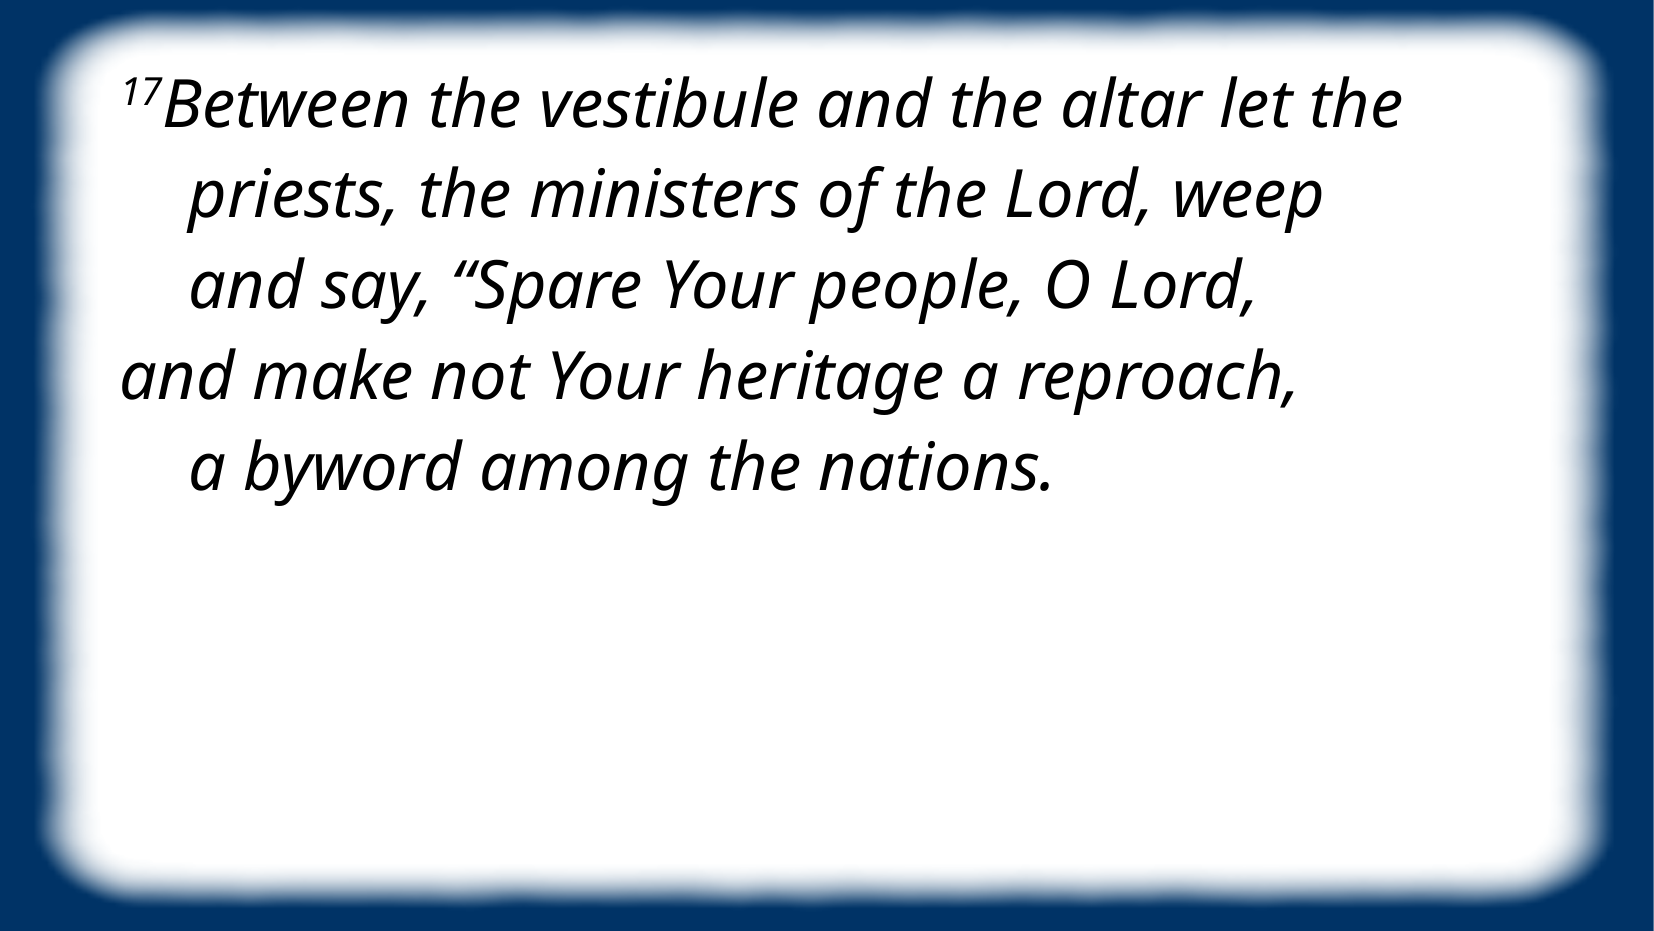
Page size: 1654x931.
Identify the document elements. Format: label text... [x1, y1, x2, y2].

picture [0, 0, 1654, 931]
text_box 17Between the vestibule and the altar let the priests, the ministers of the Lord, weep and say, “Spare Your people, O Lord, and make not Your heritage a reproach, a byword among the nations. [105, 48, 1546, 508]
